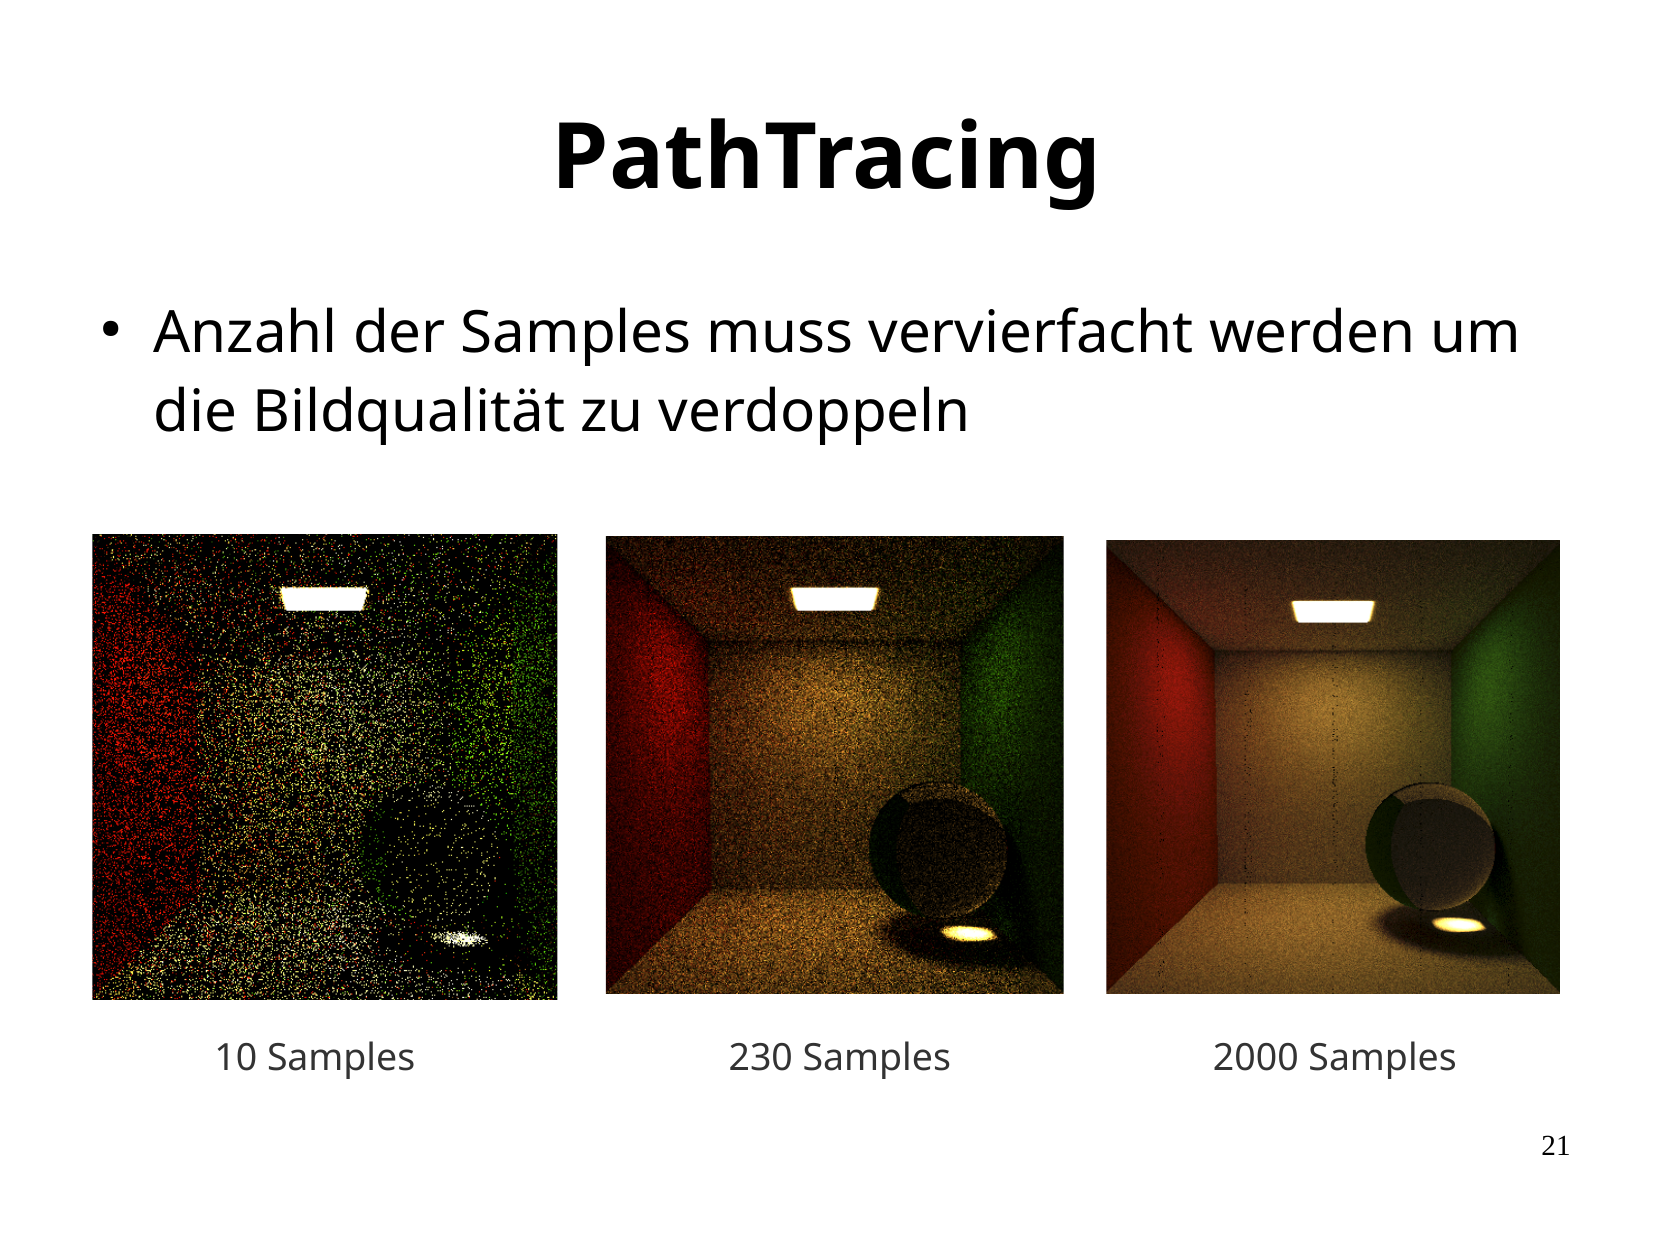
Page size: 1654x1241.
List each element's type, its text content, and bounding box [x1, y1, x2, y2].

title PathTracing [82, 49, 1571, 257]
picture [1106, 542, 1561, 994]
picture [92, 542, 558, 1000]
text_box 10 Samples [90, 1023, 541, 1090]
list Anzahl der Samples muss vervierfacht werden um die Bildqualität zu verdoppeln [82, 290, 1571, 542]
text_box 230 Samples [615, 1023, 1066, 1090]
text_box 2000 Samples [1110, 1023, 1561, 1090]
picture [605, 542, 1064, 994]
